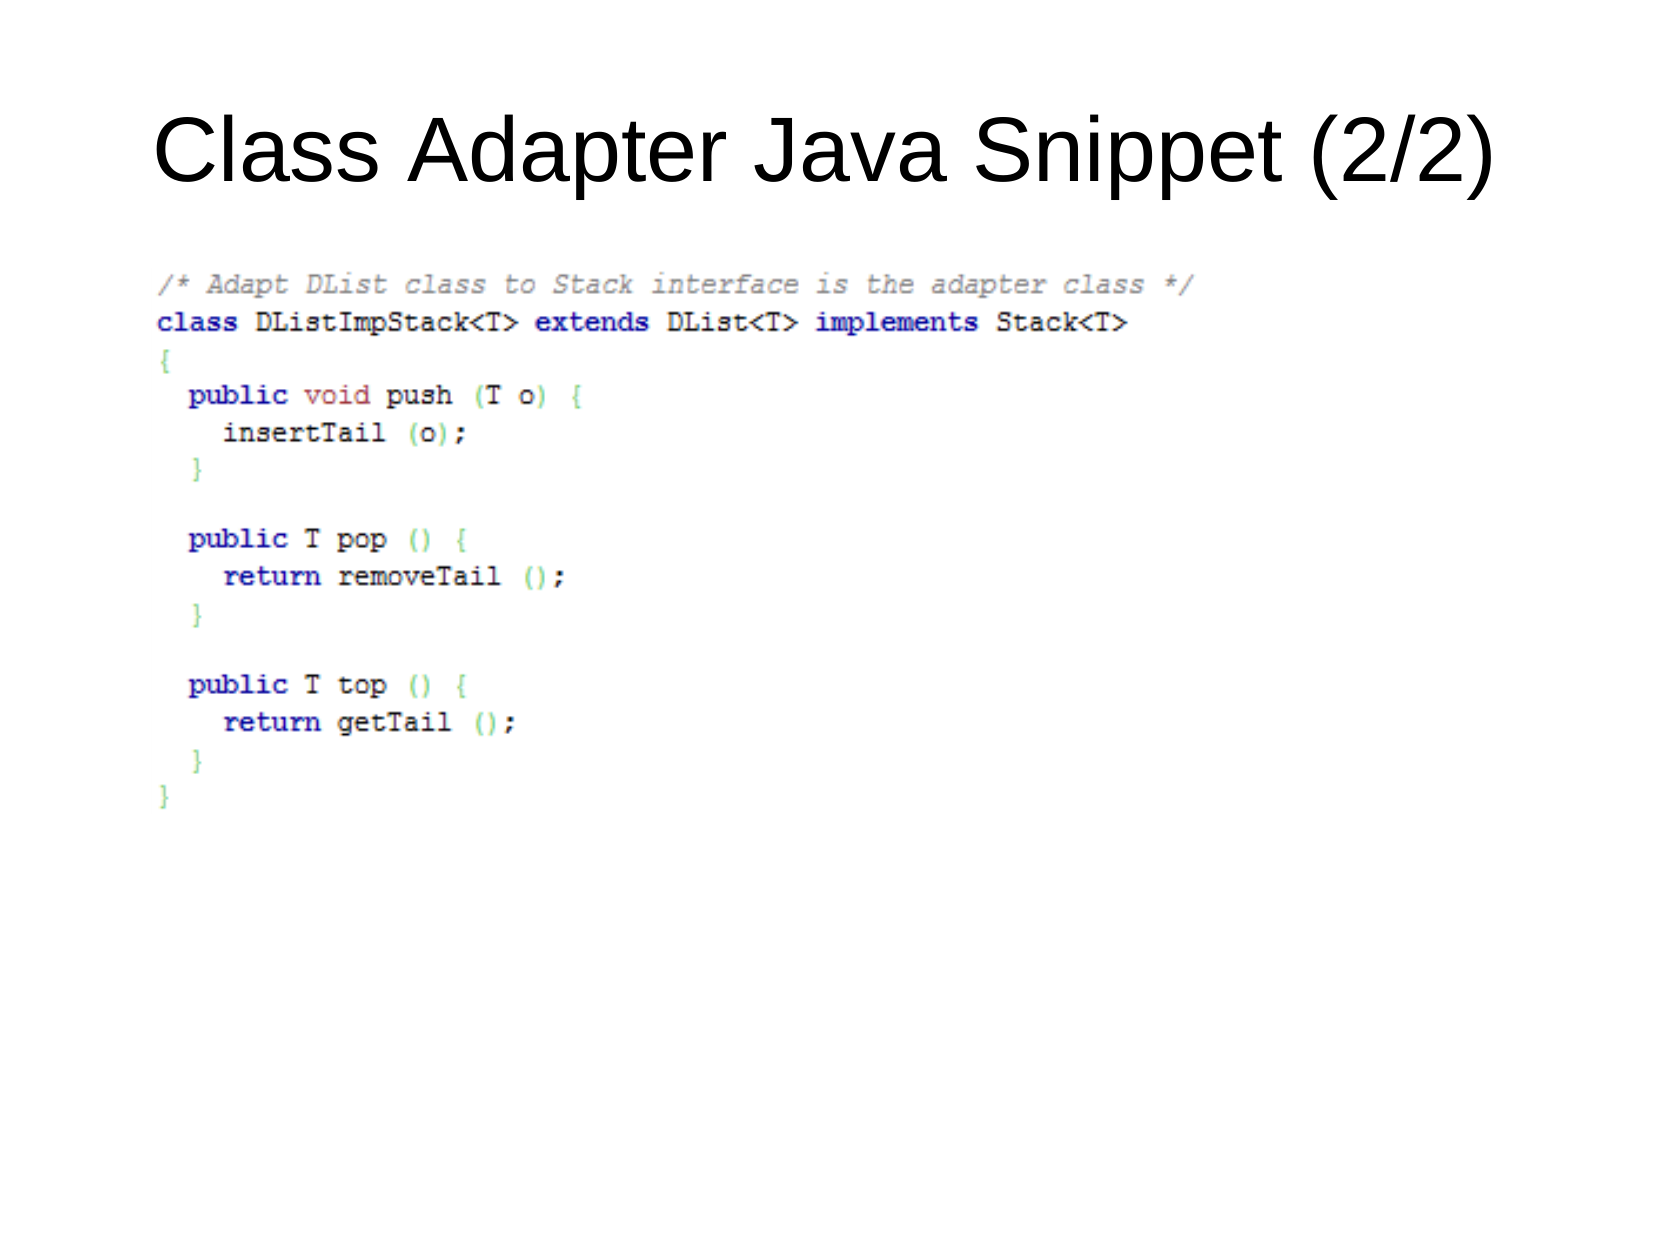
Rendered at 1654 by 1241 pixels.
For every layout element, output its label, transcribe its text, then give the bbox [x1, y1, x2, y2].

picture [150, 268, 1201, 814]
title Class Adapter Java Snippet (2/2) [82, 56, 1570, 249]
